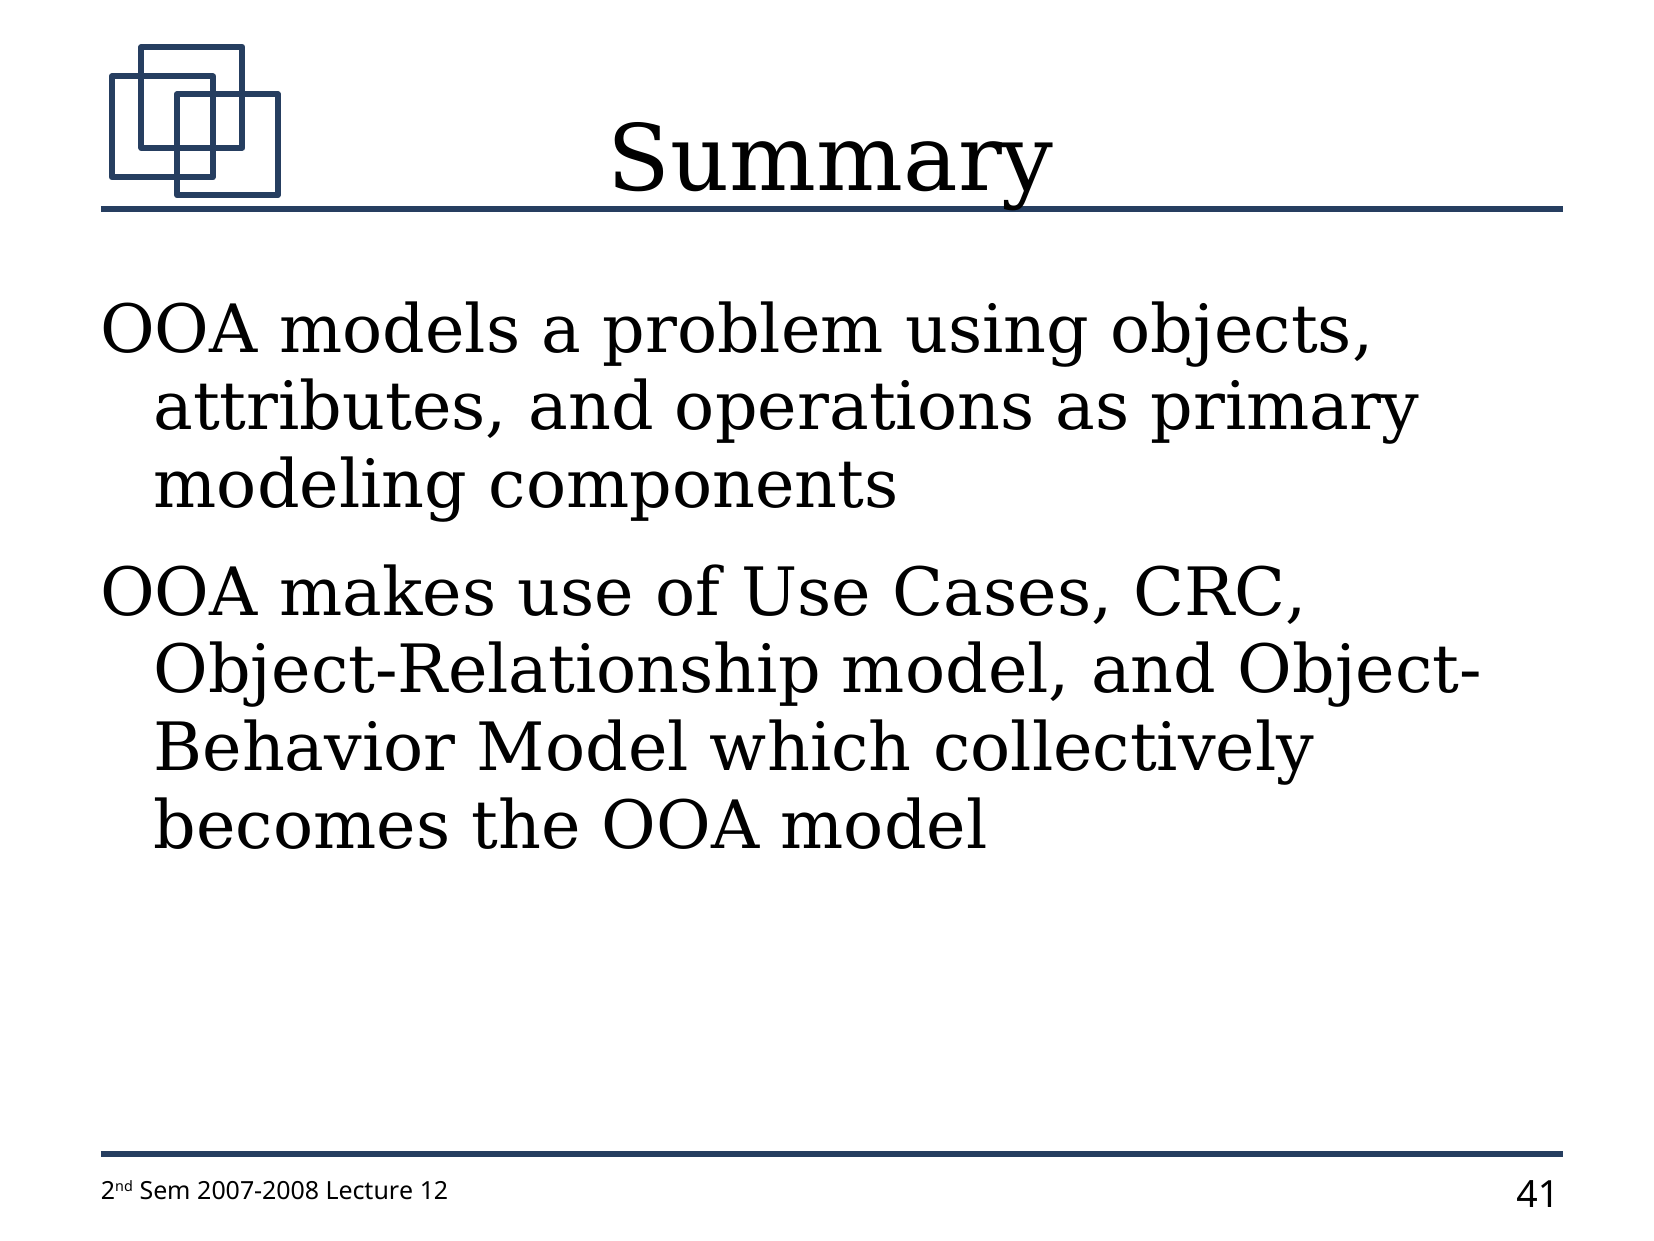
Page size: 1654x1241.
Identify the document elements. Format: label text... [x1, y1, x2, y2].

list OOA models a problem using objects, attributes, and operations as primary modeling components OOA makes use of Use Cases, CRC, Object-Relationship model, and Object-Behavior Model which collectively becomes the OOA model [82, 290, 1571, 1109]
title Summary [86, 55, 1576, 263]
